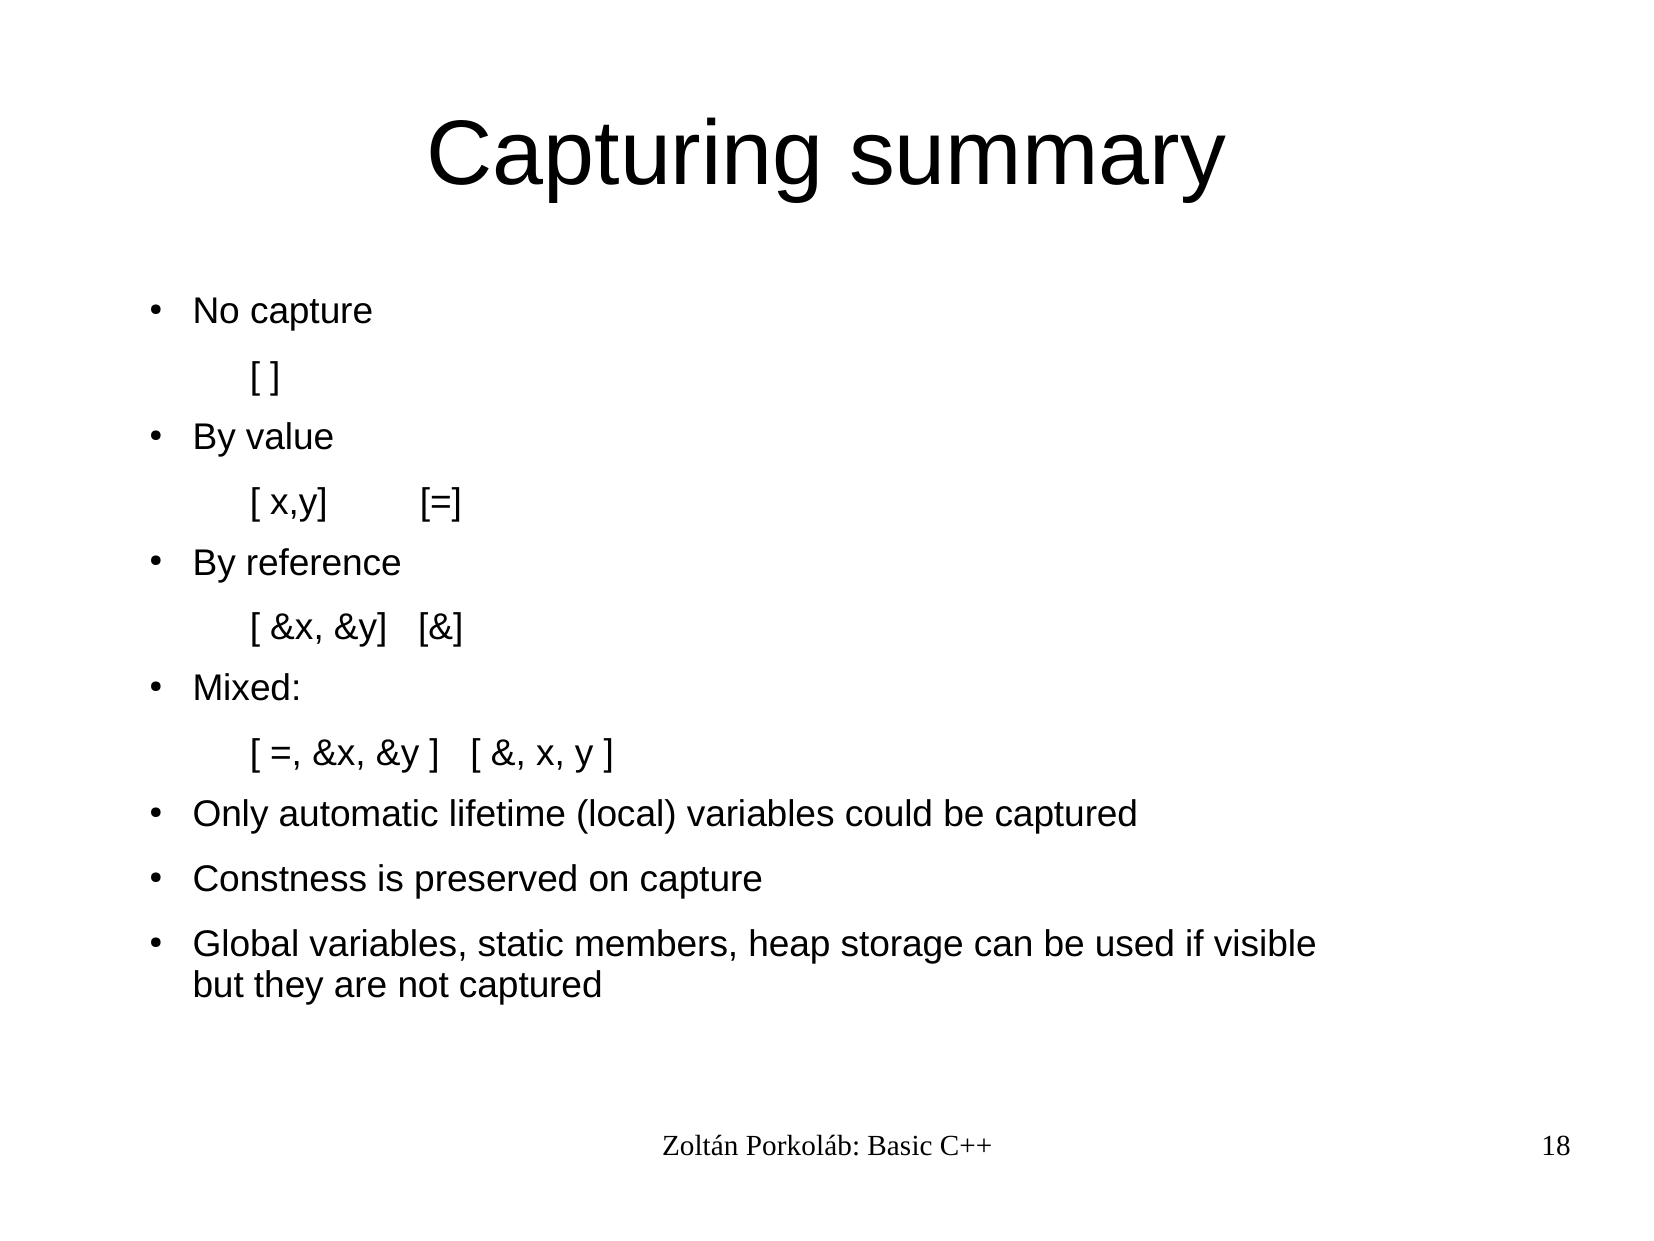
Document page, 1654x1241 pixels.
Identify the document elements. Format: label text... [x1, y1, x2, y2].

title Capturing summary [82, 49, 1571, 257]
list No capture [ ] By value [ x,y] [=] By reference [ &x, &y] [&] Mixed: [ =, &x, &y ] [ &, x, y ] Only automatic lifetime (local) variables could be captured Constness is preserved on capture Global variables, static members, heap storage can be used if visible but they are not captured [135, 290, 1624, 1010]
